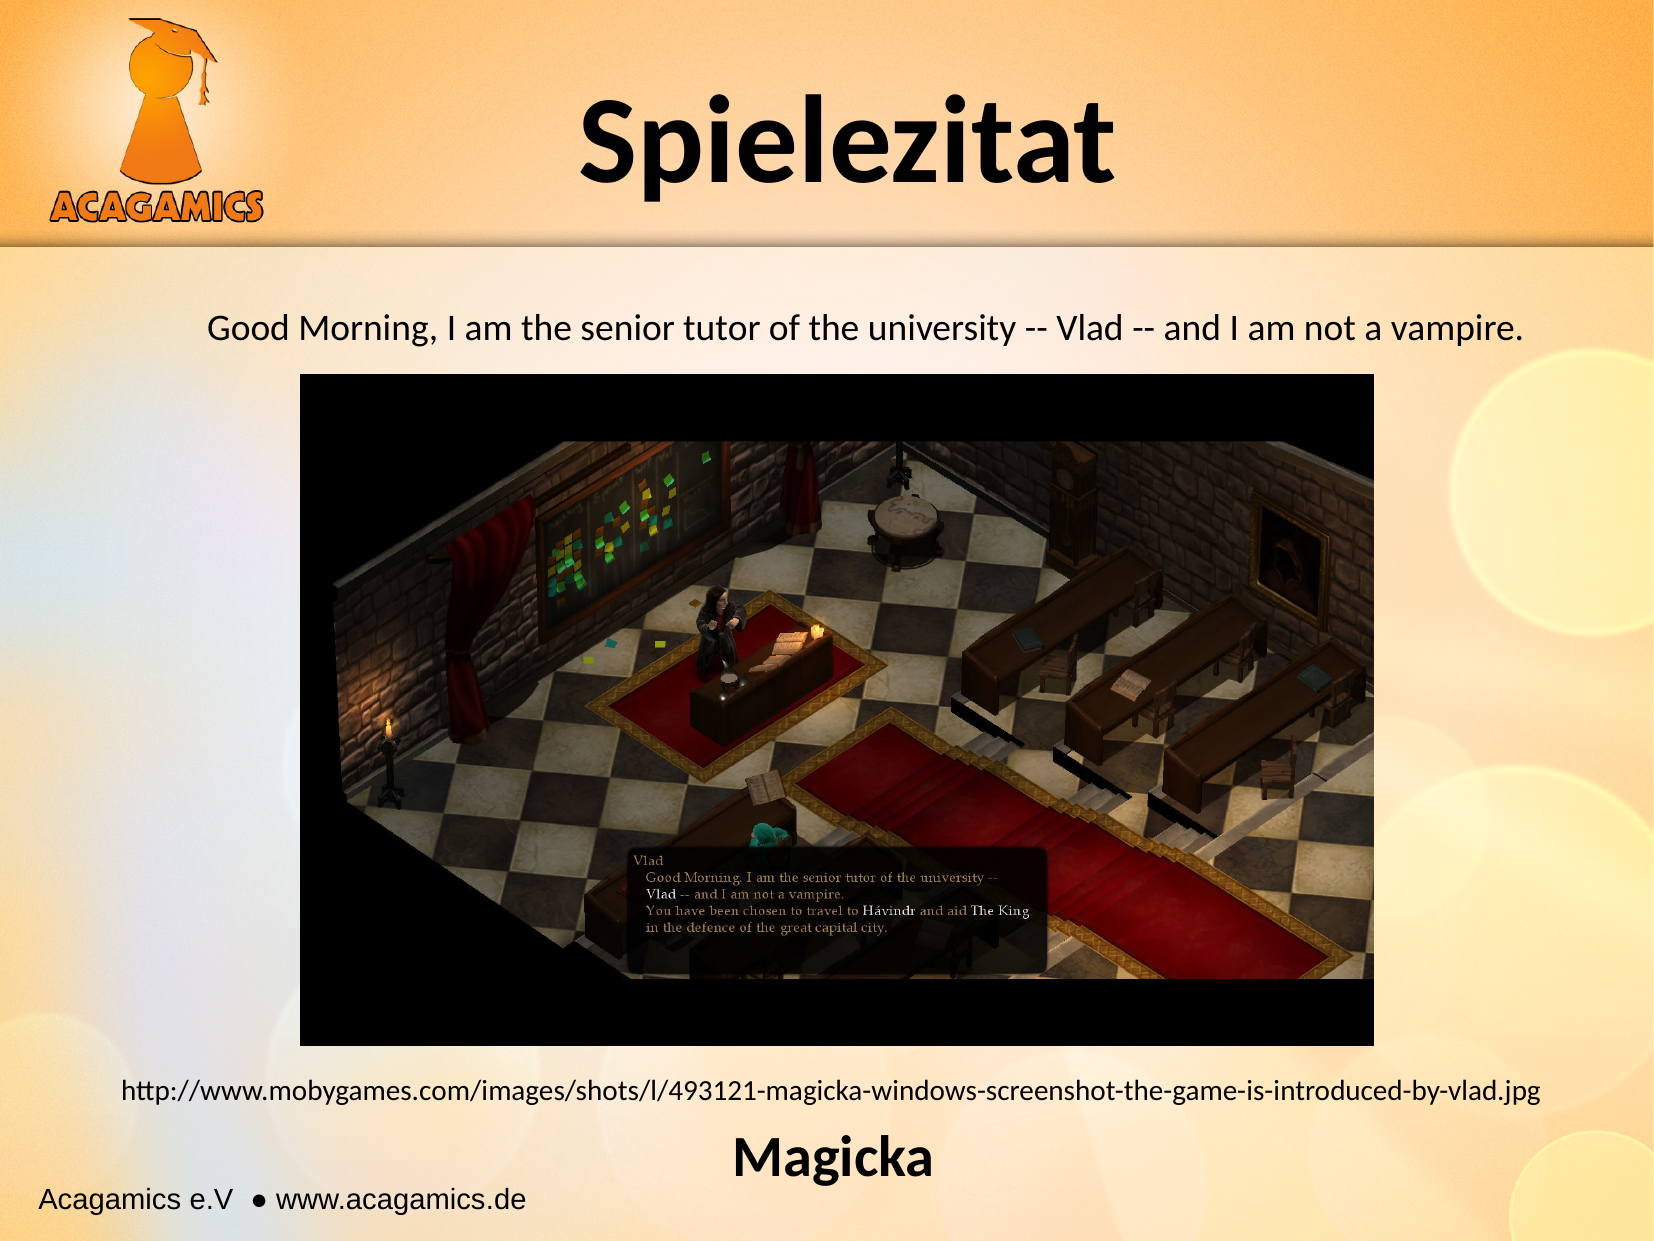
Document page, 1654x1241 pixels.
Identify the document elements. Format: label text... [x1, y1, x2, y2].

text_box http://www.mobygames.com/images/shots/l/493121-magicka-windows-screenshot-the-game-is-introduced-by-vlad.jpg [106, 1063, 1590, 1115]
text_box Magicka [717, 1115, 956, 1197]
text_box Good Morning, I am the senior tutor of the university -- Vlad -- and I am not a vampire. [192, 295, 1552, 356]
text_box Spielezitat [564, 50, 1654, 217]
picture [300, 374, 1374, 1046]
